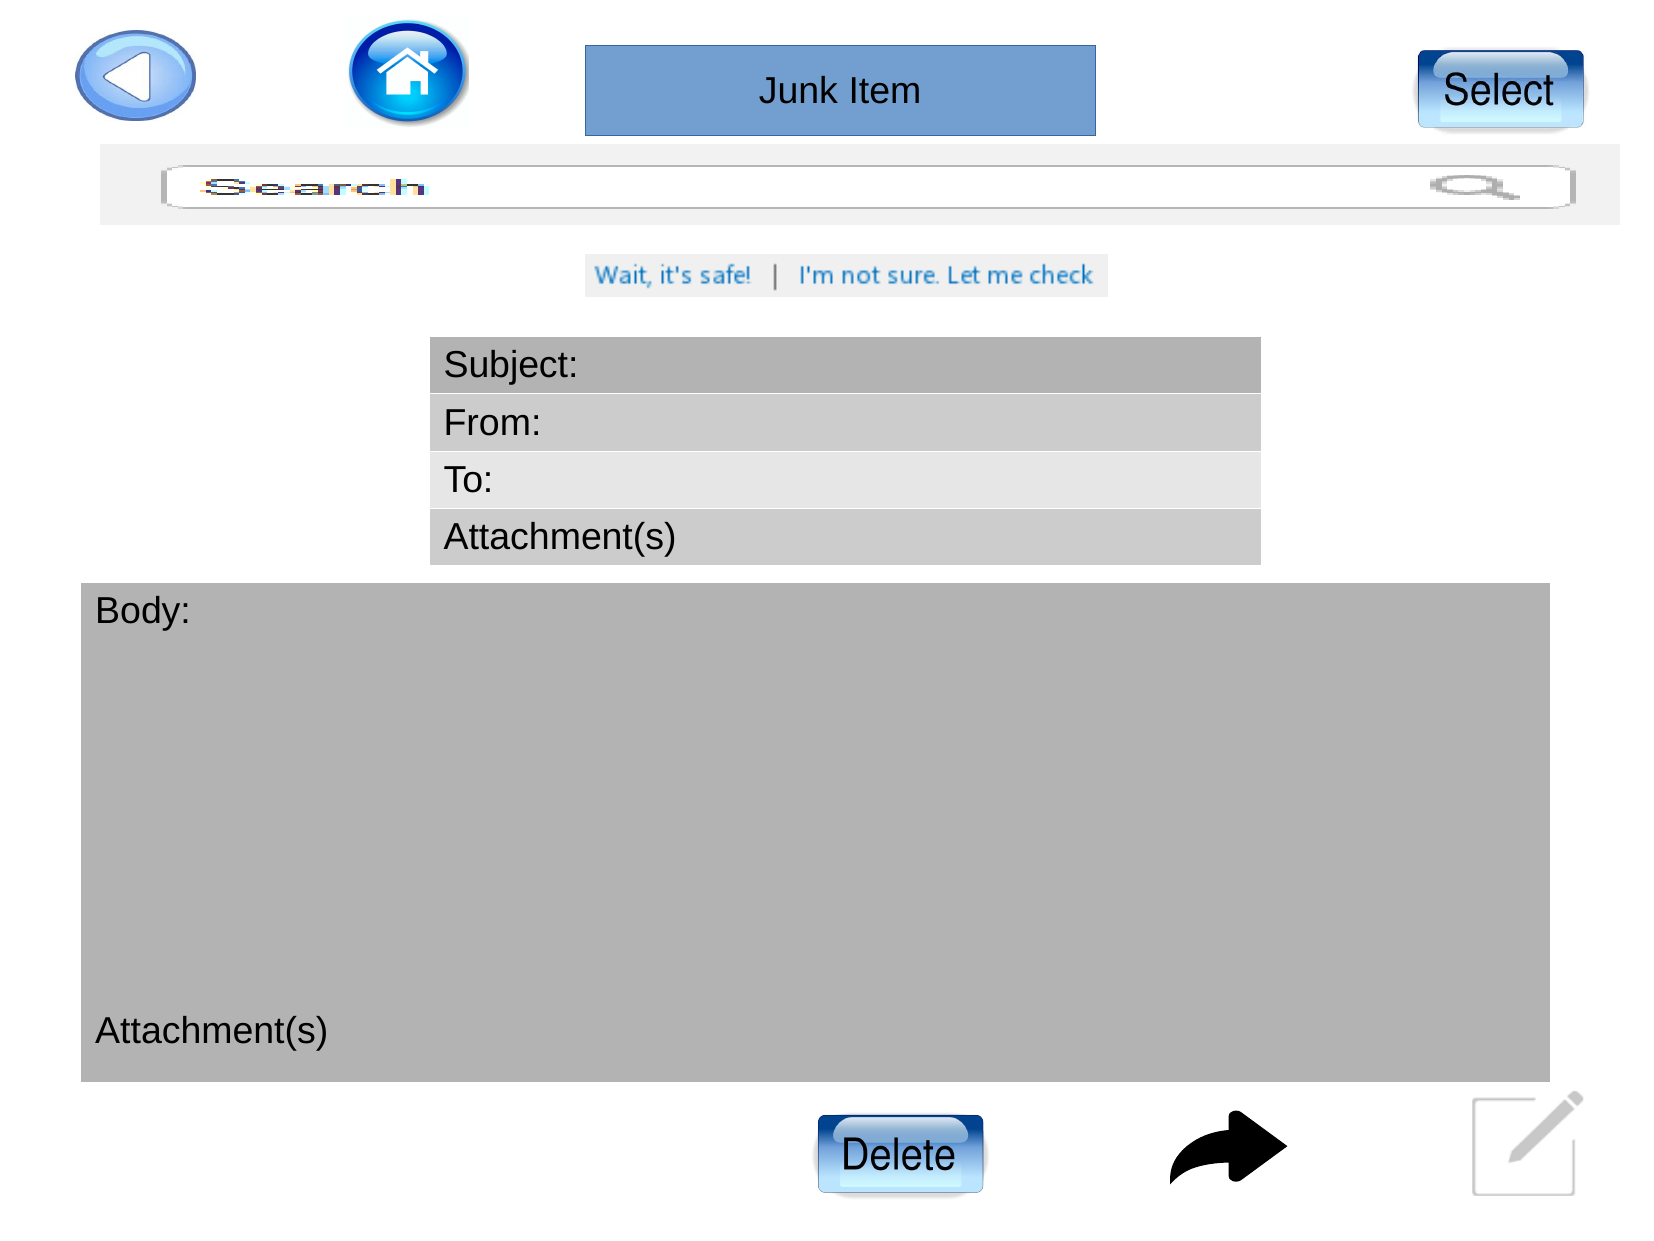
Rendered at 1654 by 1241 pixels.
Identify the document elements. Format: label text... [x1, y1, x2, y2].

picture [1410, 45, 1591, 136]
picture [1170, 1095, 1288, 1201]
picture [810, 1110, 991, 1201]
text_box Junk Item [585, 45, 1096, 136]
table_cell From: [430, 394, 1261, 451]
table_header Body: Attachment(s) [81, 583, 1550, 1082]
picture [1425, 1080, 1636, 1201]
picture [585, 254, 1108, 297]
table_header Subject: [430, 337, 1261, 393]
picture [345, 14, 469, 128]
table_cell To: [430, 452, 1261, 508]
table_cell Attachment(s) [430, 509, 1261, 565]
picture [75, 30, 196, 121]
picture [100, 144, 1621, 226]
